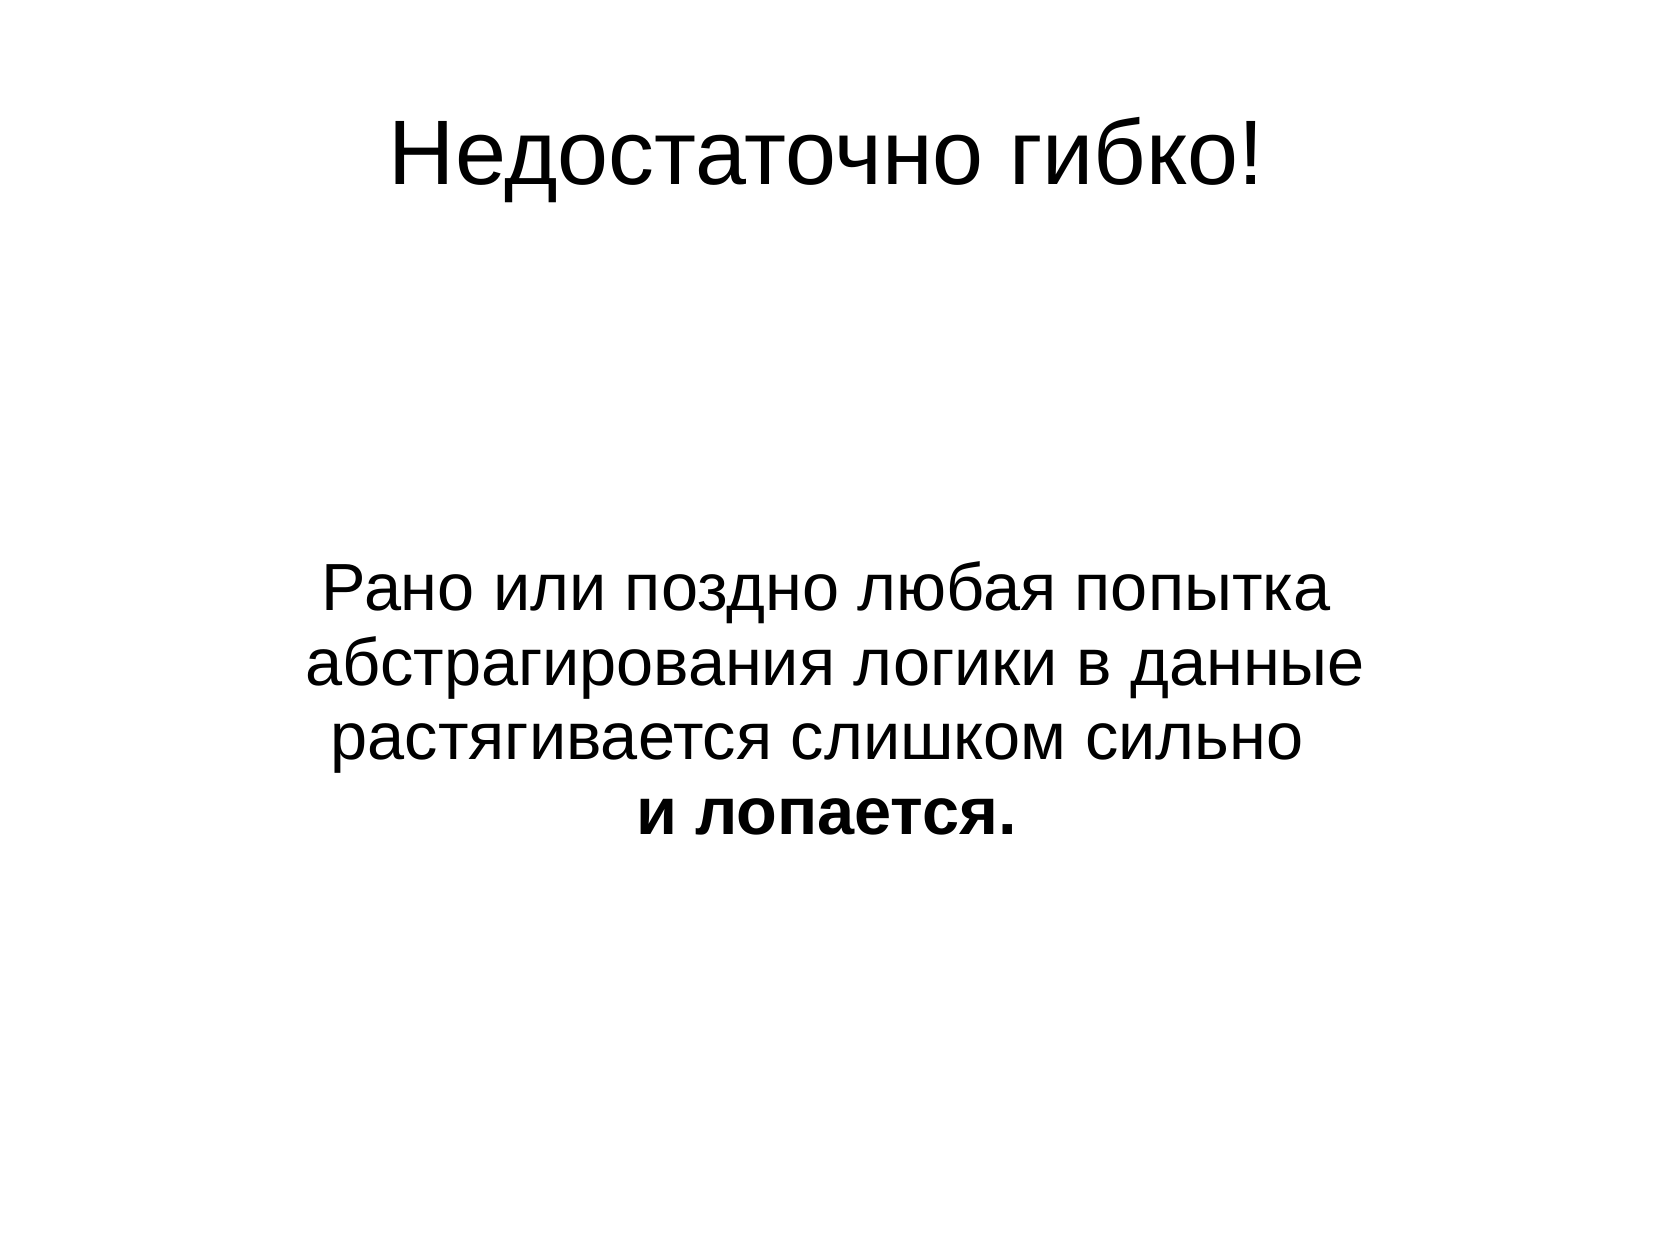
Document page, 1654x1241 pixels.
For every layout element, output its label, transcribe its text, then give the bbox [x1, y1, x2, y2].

subtitle Рано или поздно любая попытка абстрагирования логики в данные растягивается слишком сильно и лопается. [82, 290, 1571, 1109]
title Недостаточно гибко! [82, 49, 1571, 257]
